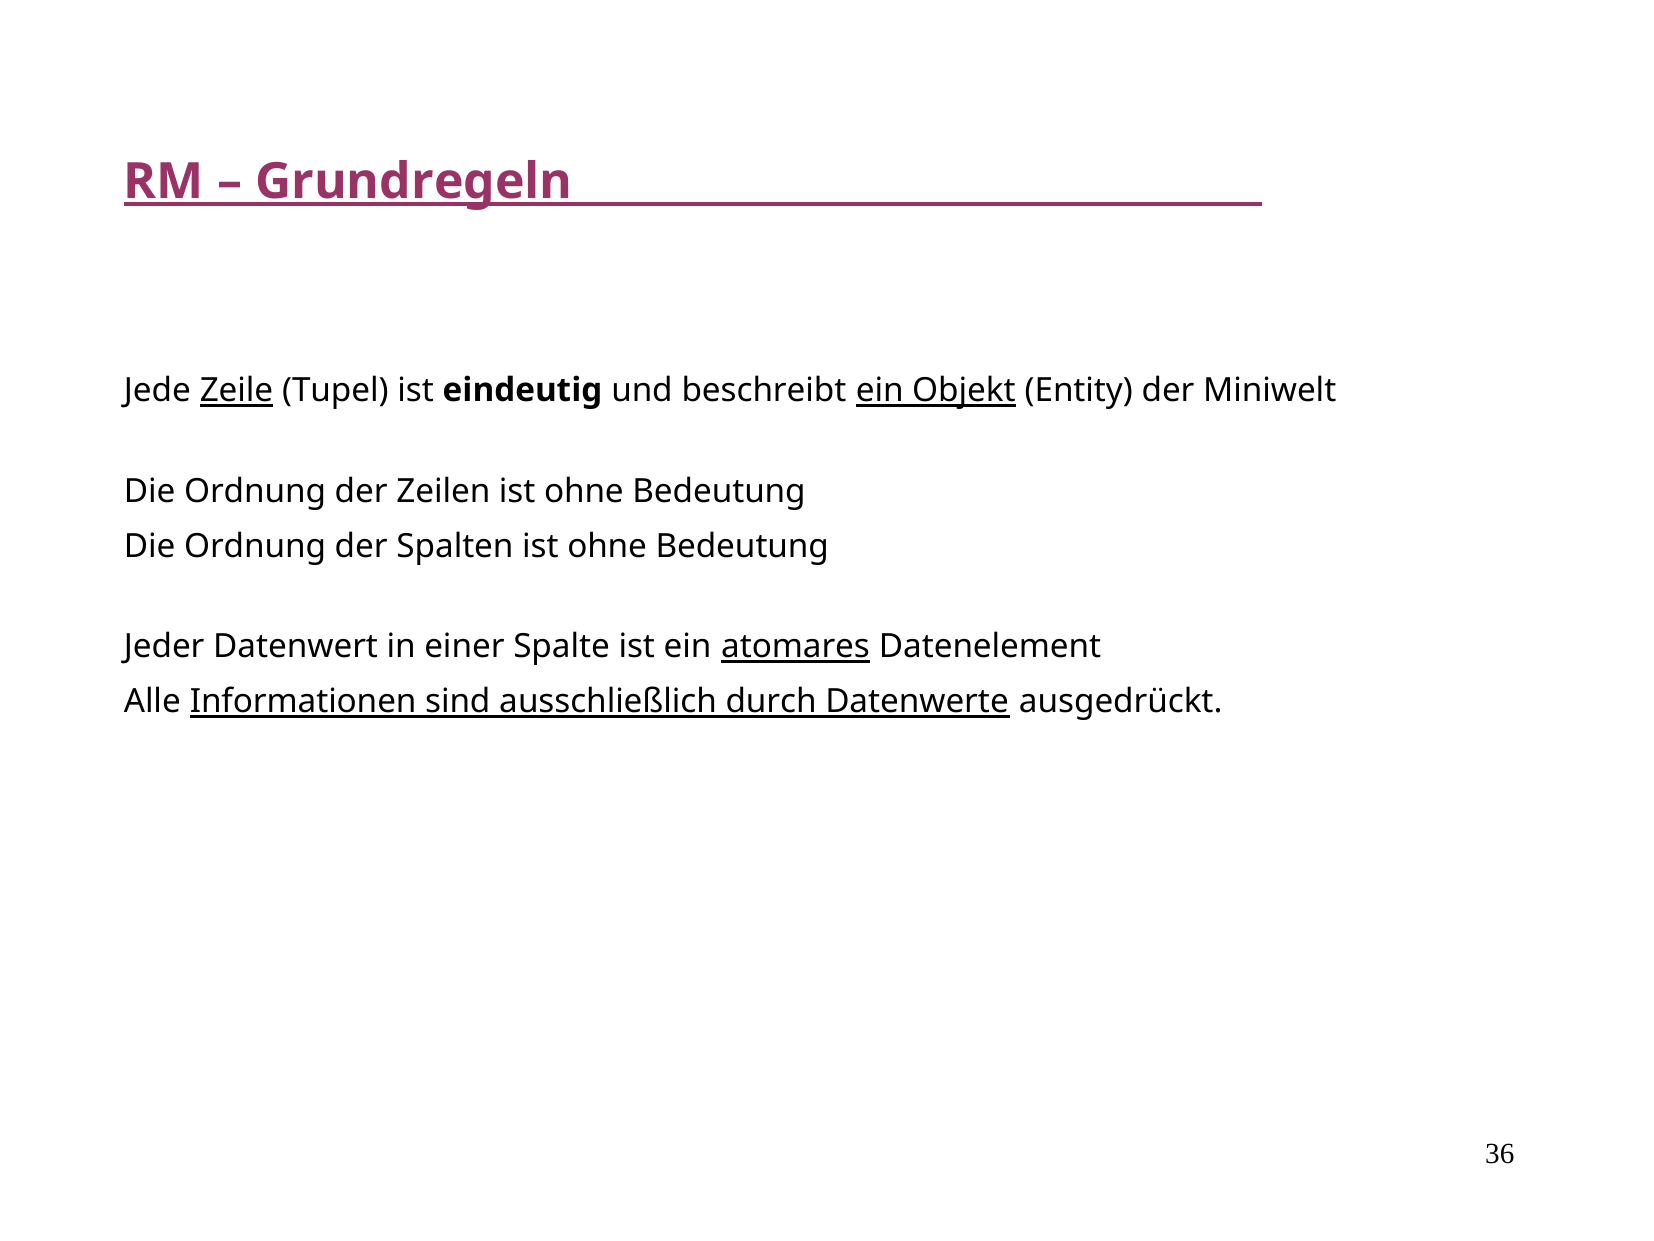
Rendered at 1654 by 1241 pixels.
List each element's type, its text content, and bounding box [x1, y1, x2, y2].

list Jede Zeile (Tupel) ist eindeutig und beschreibt ein Objekt (Entity) der Miniwelt Die Ordnung der Zeilen ist ohne Bedeutung Die Ordnung der Spalten ist ohne Bedeutung Jeder Datenwert in einer Spalte ist ein atomares Datenelement Alle Informationen sind ausschließlich durch Datenwerte ausgedrückt. [124, 261, 1530, 1103]
title RM – Grundregeln [124, 148, 1530, 210]
